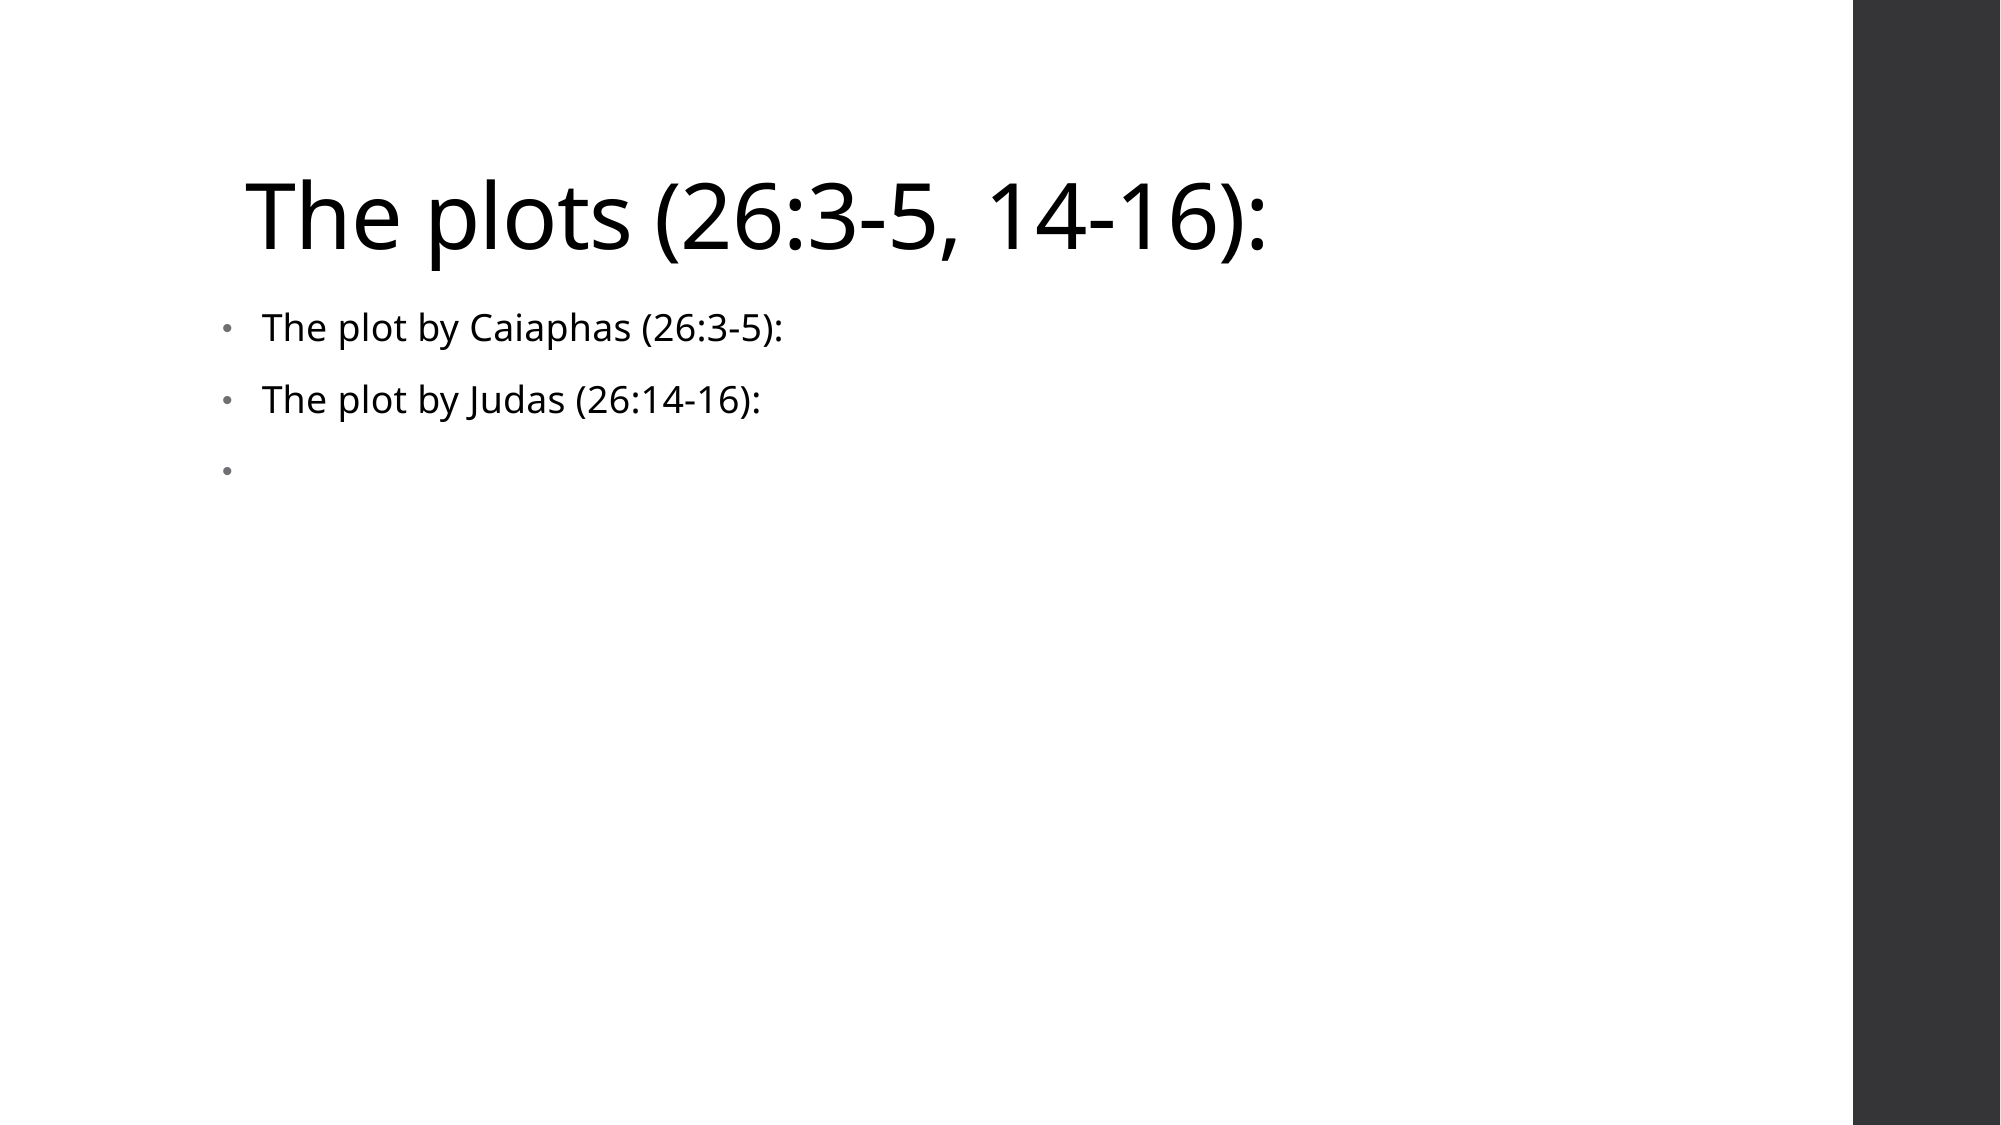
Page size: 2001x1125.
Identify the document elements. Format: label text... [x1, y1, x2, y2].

list The plot by Caiaphas (26:3-5): The plot by Judas (26:14-16): [206, 299, 1617, 1014]
title The plots (26:3-5, 14-16): [206, 60, 1797, 278]
